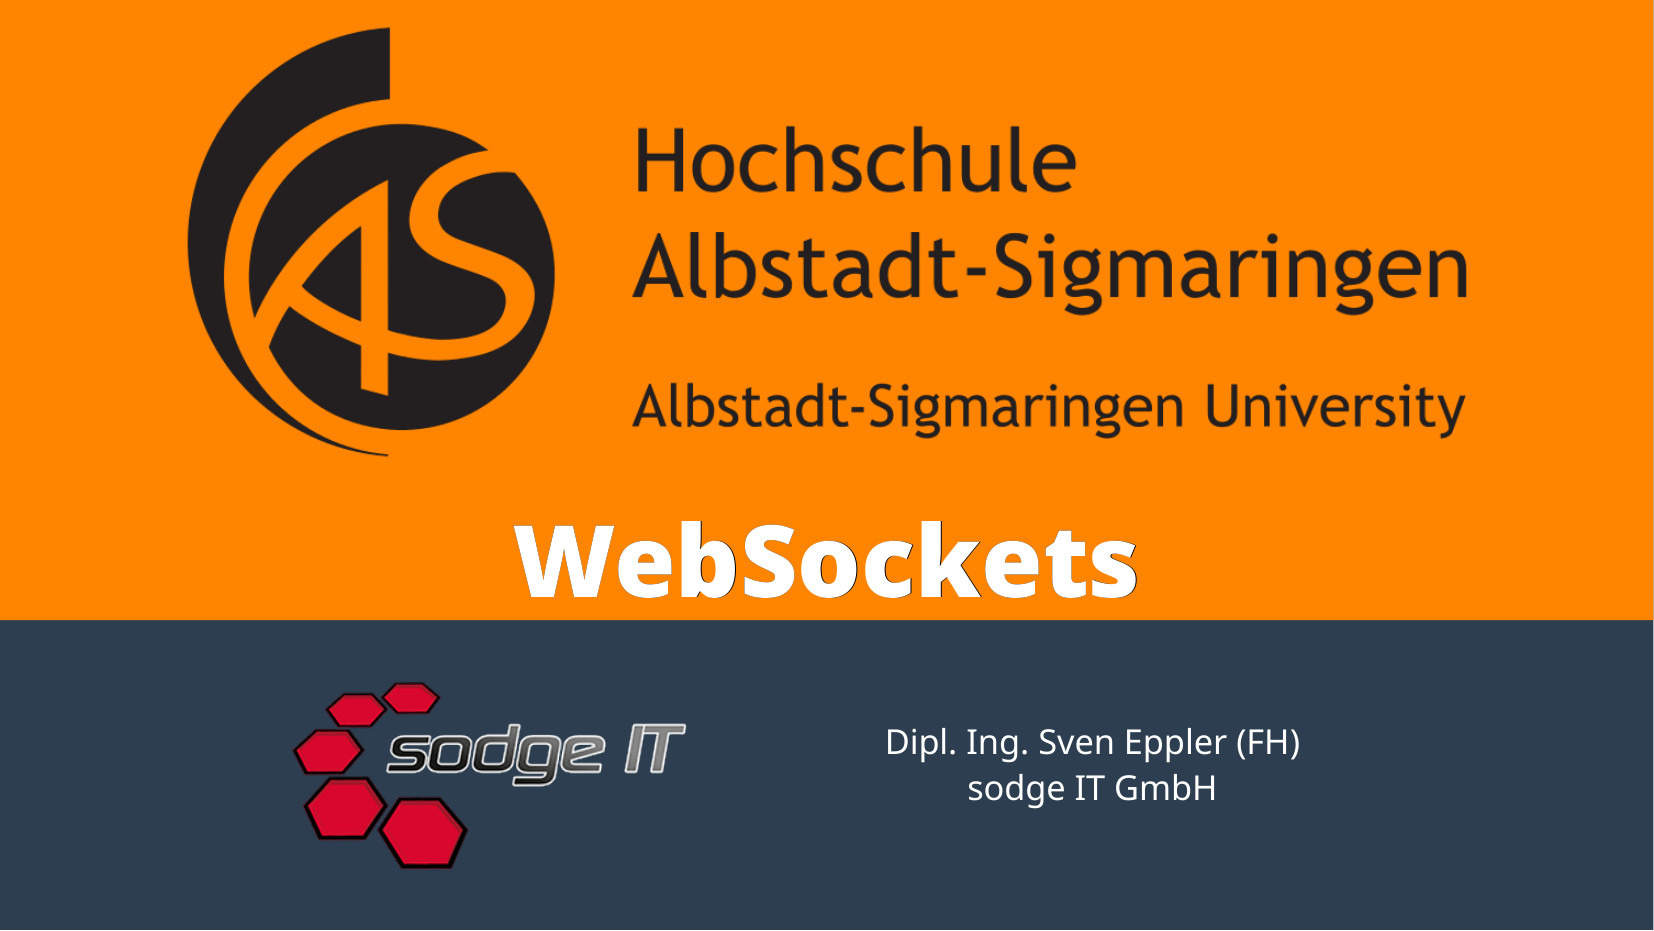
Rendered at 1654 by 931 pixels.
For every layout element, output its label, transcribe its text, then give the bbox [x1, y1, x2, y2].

title WebSockets [59, 436, 1595, 612]
picture [168, 11, 1486, 473]
subtitle Dipl. Ing. Sven Eppler (FH) sodge IT GmbH [590, 642, 1595, 886]
picture [271, 677, 697, 875]
